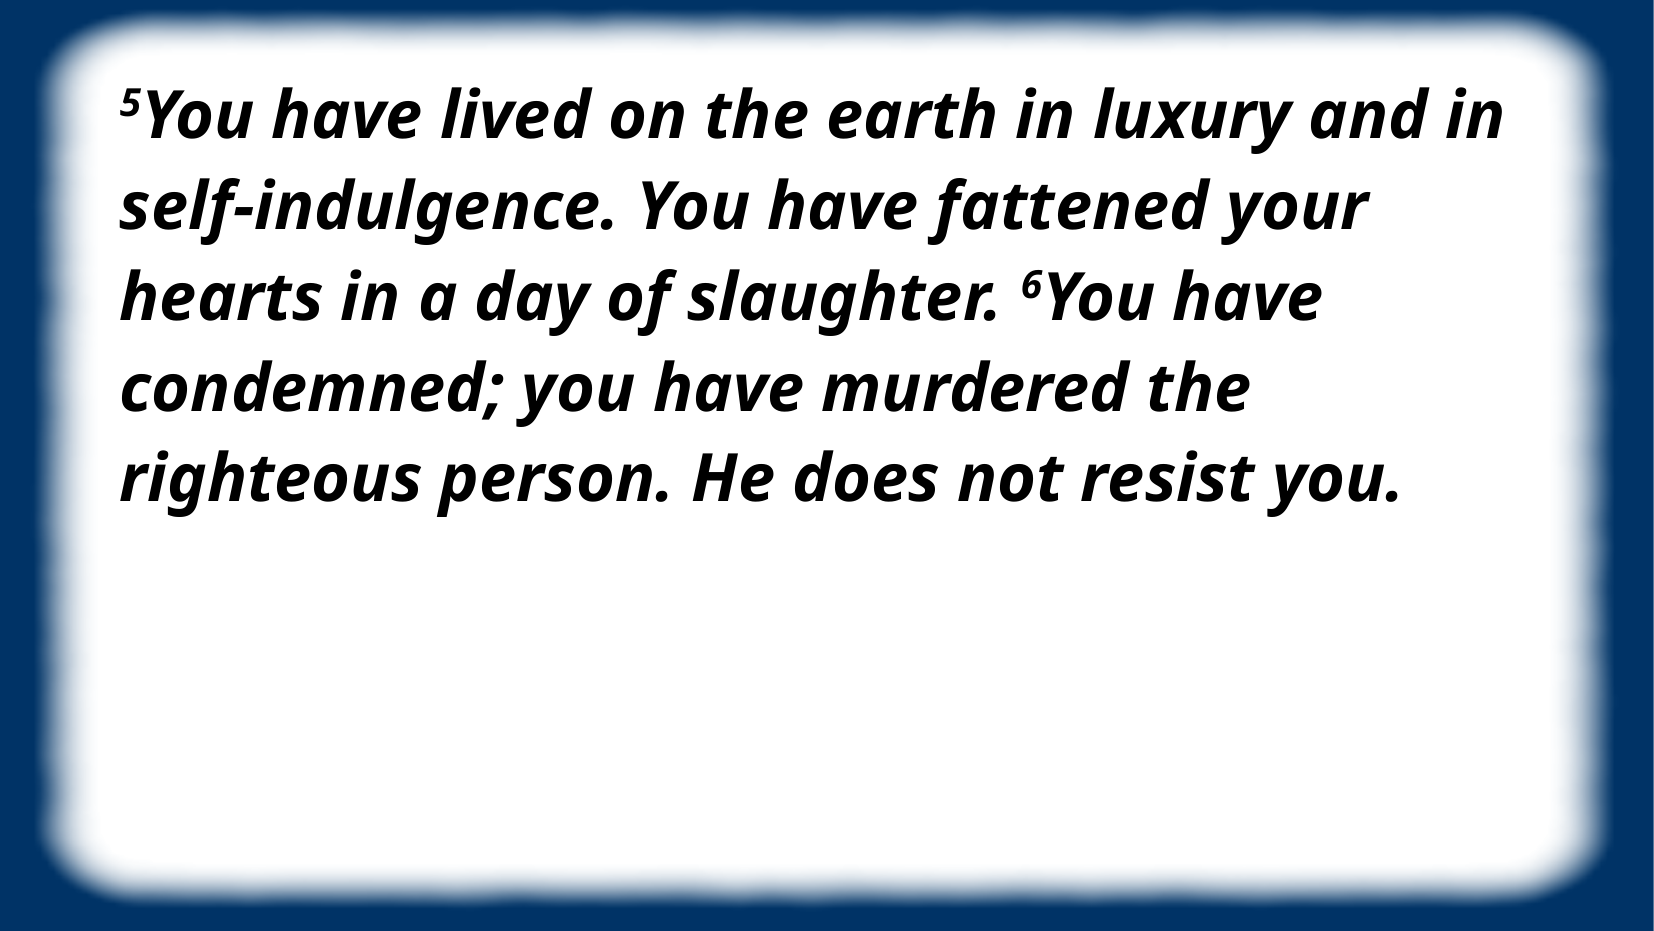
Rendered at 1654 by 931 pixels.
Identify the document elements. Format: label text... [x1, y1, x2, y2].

picture [0, 0, 1654, 931]
text_box 5You have lived on the earth in luxury and in self-indulgence. You have fattened your hearts in a day of slaughter. 6You have condemned; you have murdered the righteous person. He does not resist you. [105, 60, 1546, 519]
